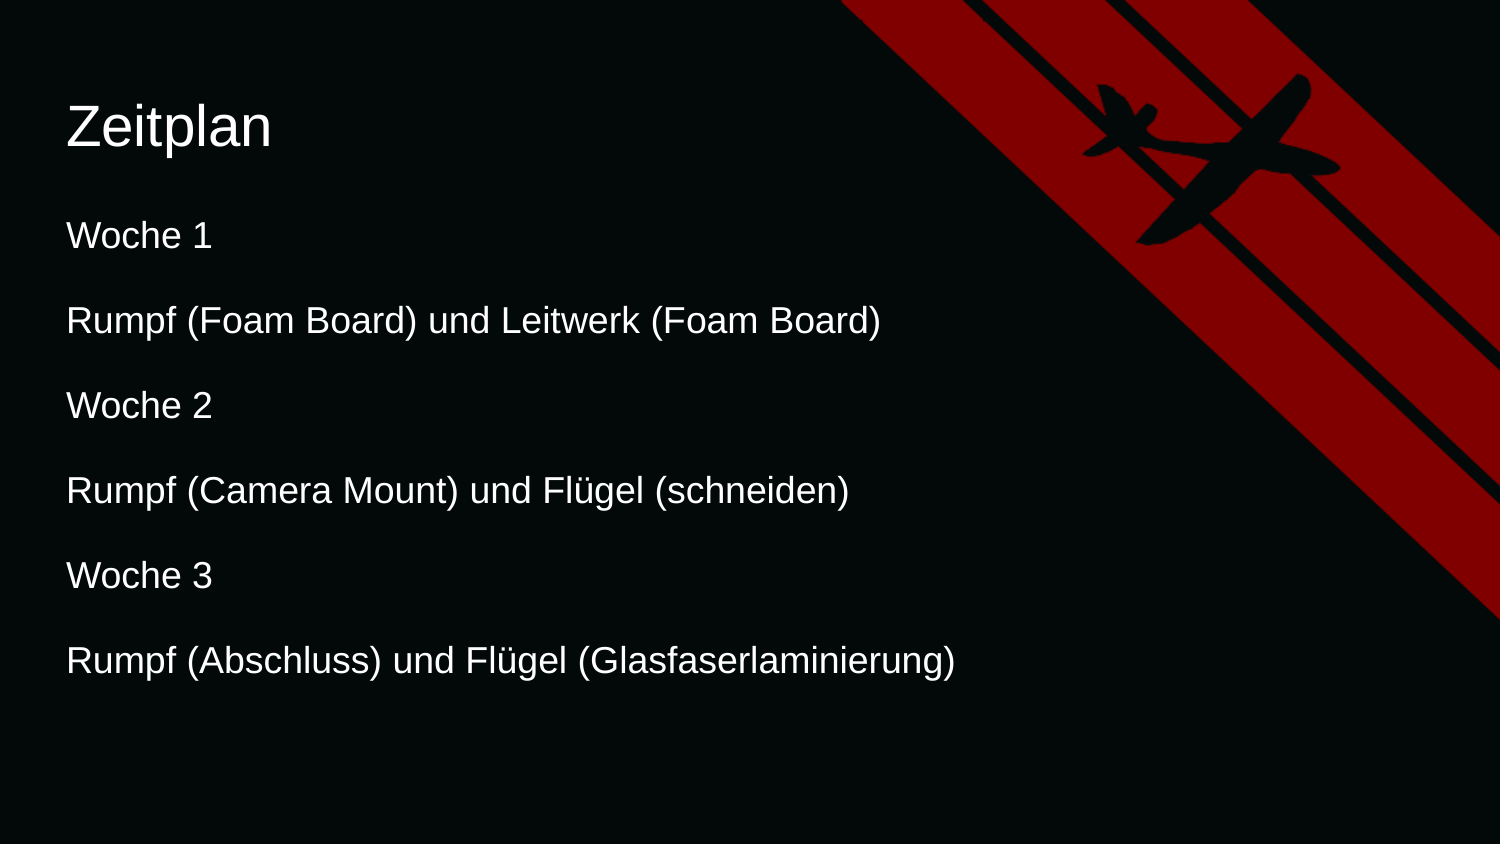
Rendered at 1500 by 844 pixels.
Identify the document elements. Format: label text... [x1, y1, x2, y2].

picture [0, 0, 1500, 844]
title Zeitplan [51, 72, 1449, 167]
list Woche 1 Rumpf (Foam Board) und Leitwerk (Foam Board) Woche 2 Rumpf (Camera Mount) und Flügel (schneiden) Woche 3 Rumpf (Abschluss) und Flügel (Glasfaserlaminierung) [51, 189, 1449, 750]
